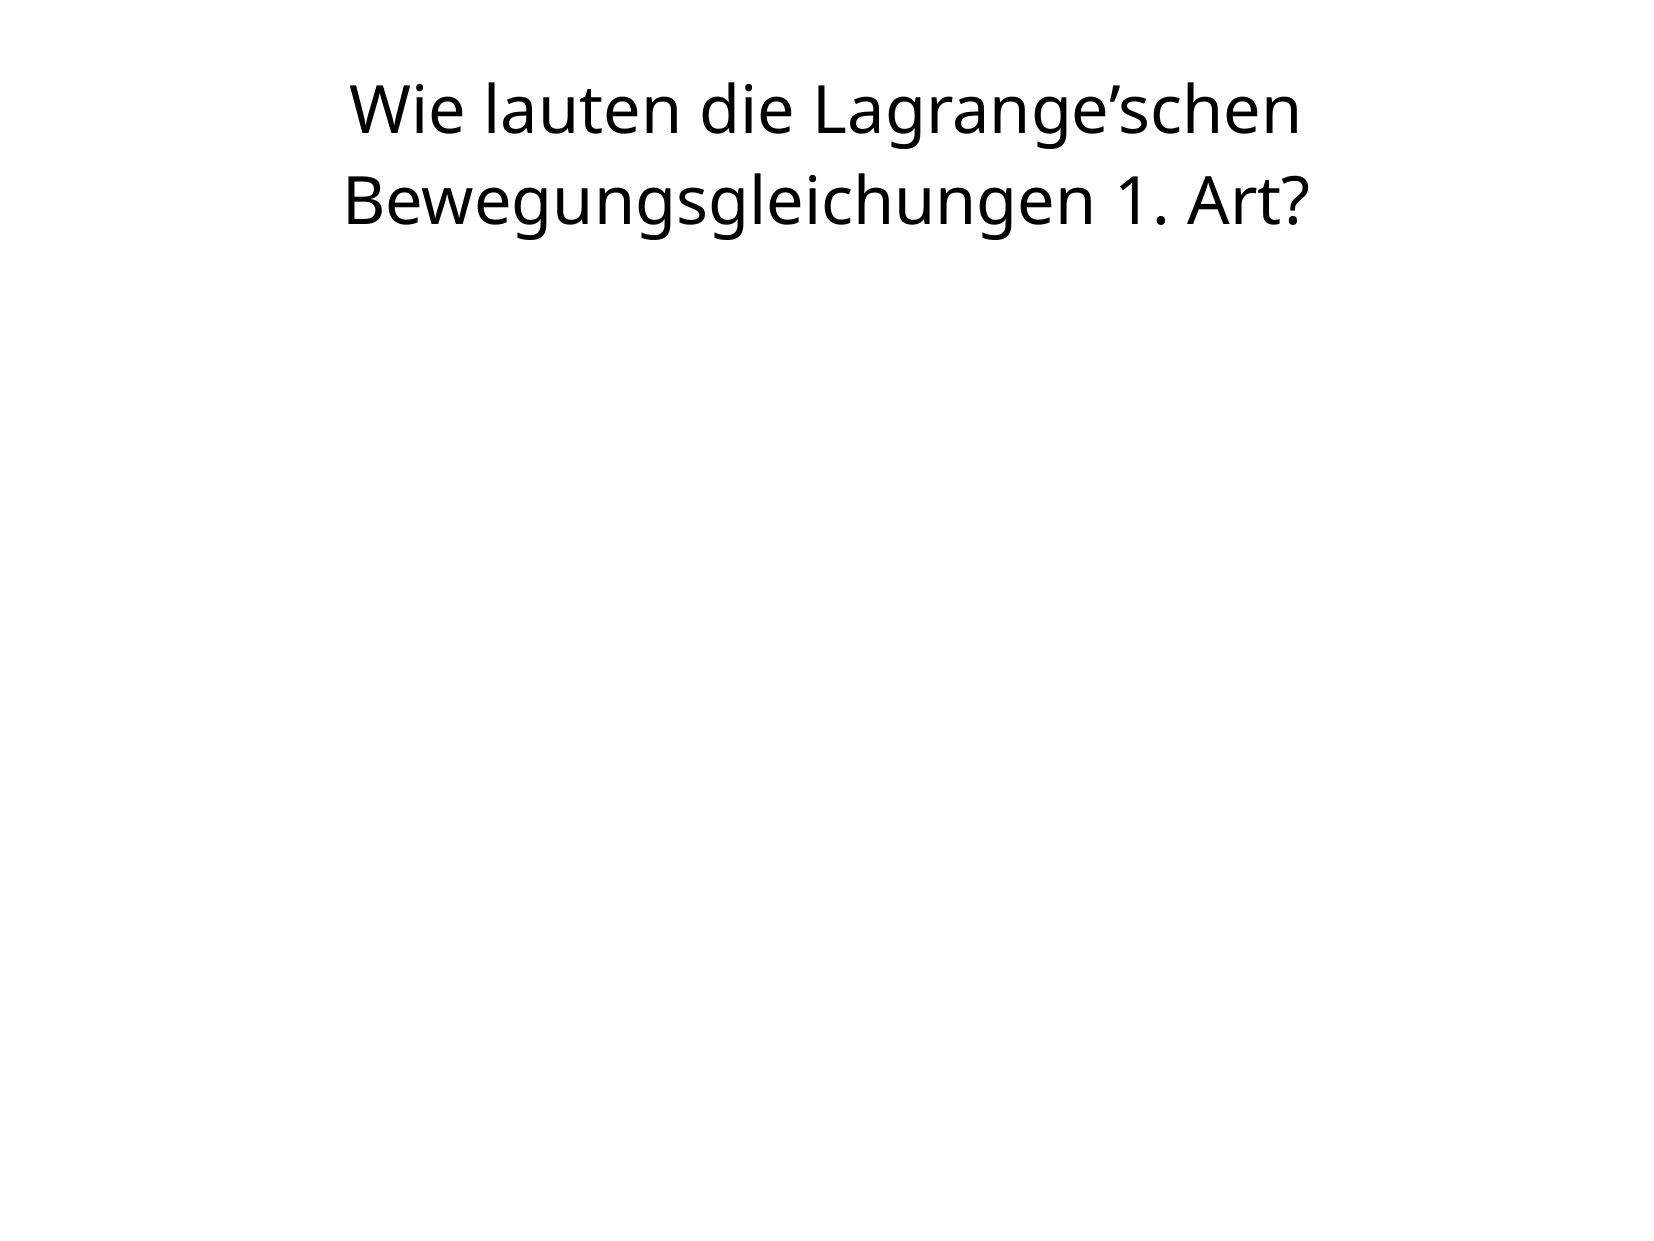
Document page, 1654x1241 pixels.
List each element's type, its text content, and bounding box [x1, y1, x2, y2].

title Wie lauten die Lagrange’schen Bewegungsgleichungen 1. Art? [82, 49, 1571, 257]
